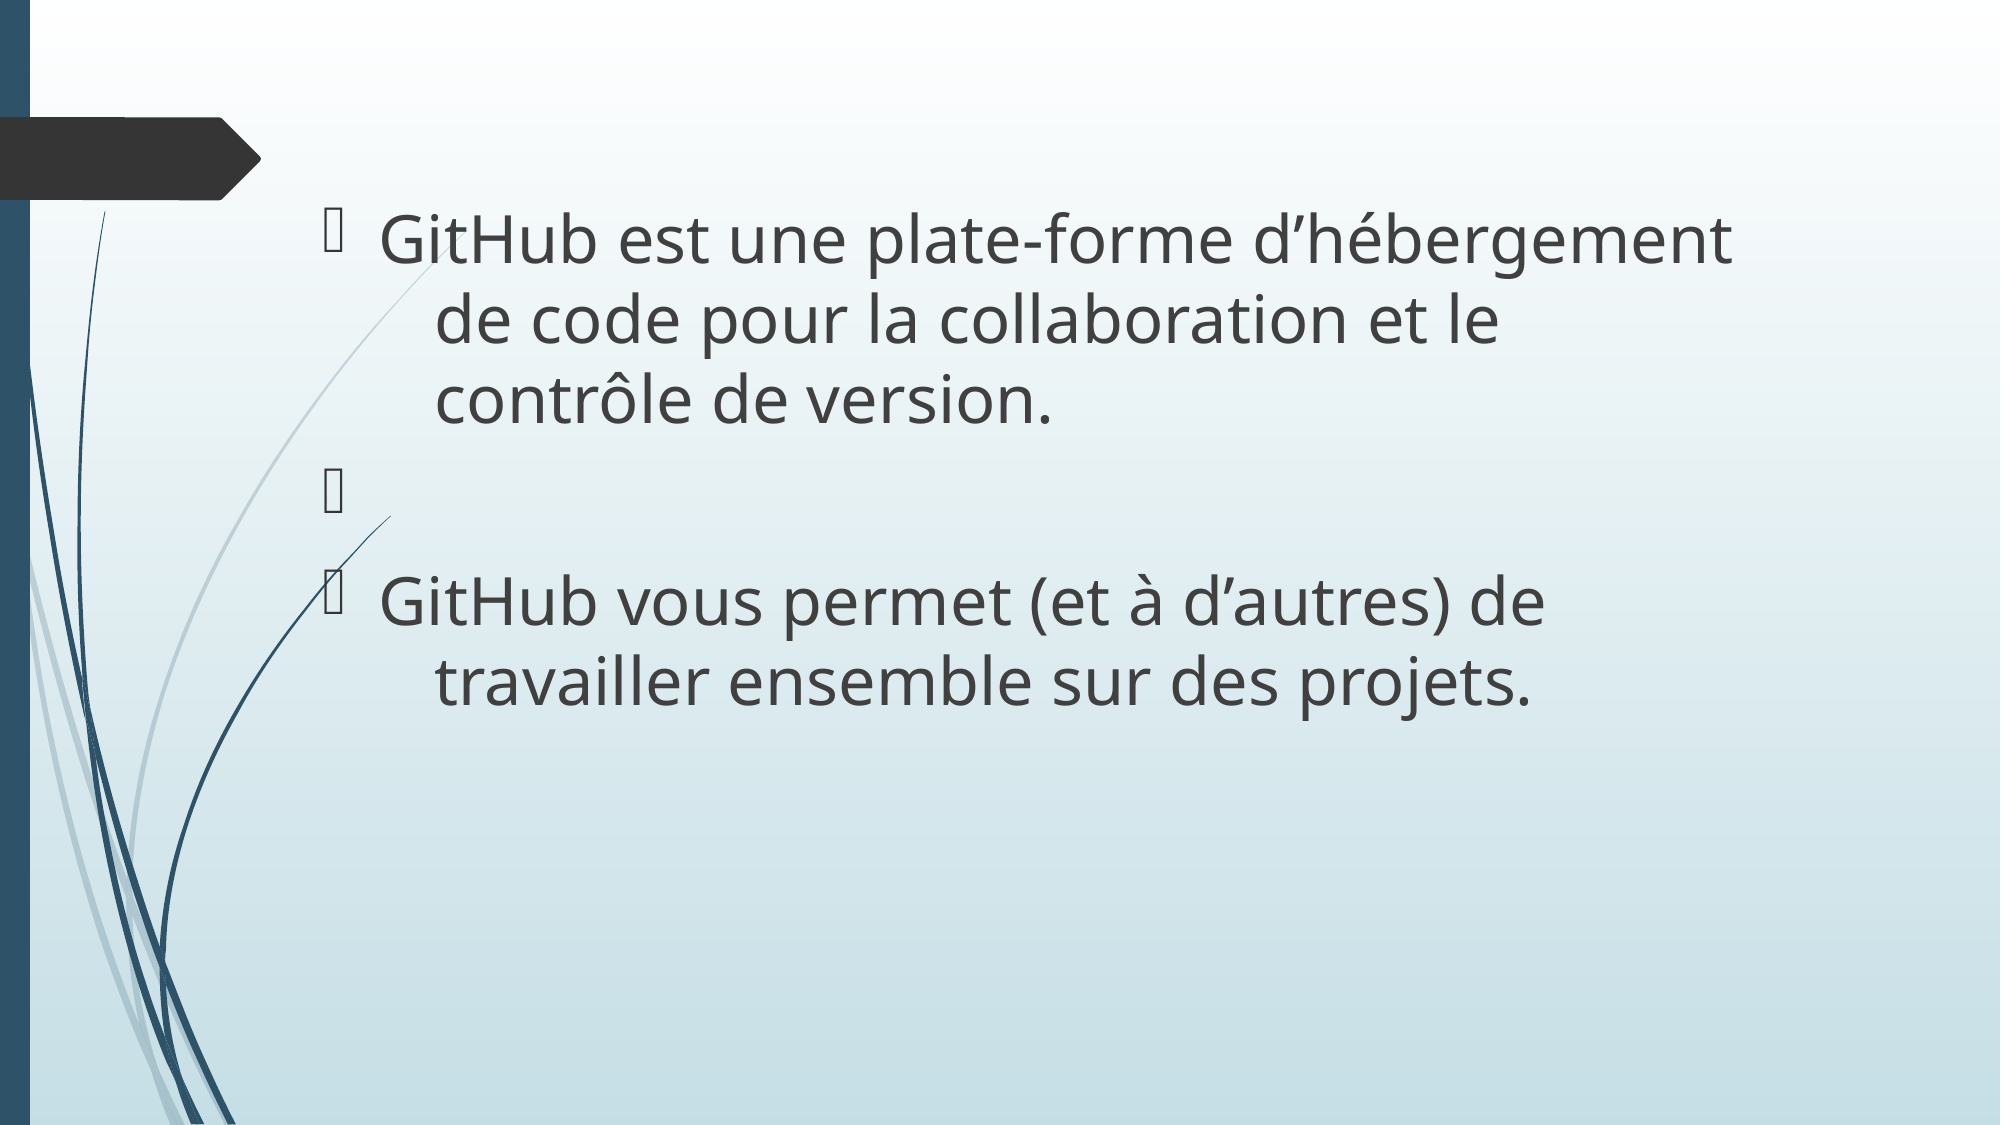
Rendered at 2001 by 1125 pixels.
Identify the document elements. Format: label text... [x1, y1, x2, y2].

list GitHub est une plate-forme d’hébergement de code pour la collaboration et le contrôle de version. GitHub vous permet (et à d’autres) de travailler ensemble sur des projets. [307, 189, 1770, 809]
